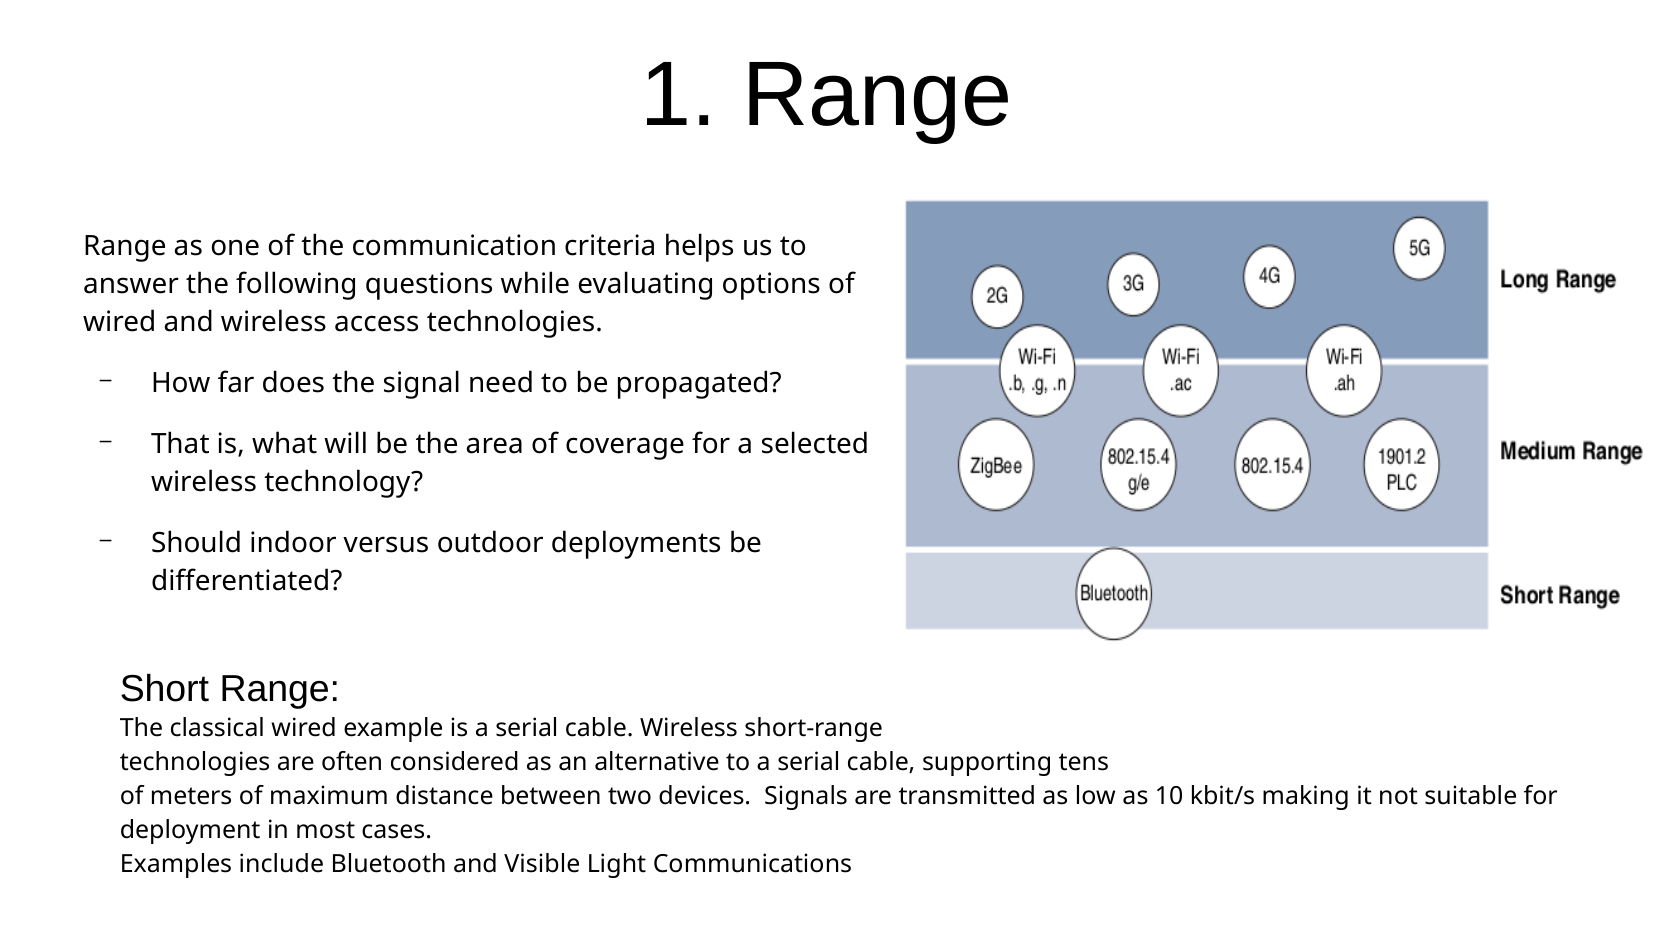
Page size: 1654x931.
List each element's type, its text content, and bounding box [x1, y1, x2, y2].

list Range as one of the communication criteria helps us to answer the following questions while evaluating options of wired and wireless access technologies. How far does the signal need to be propagated? That is, what will be the area of coverage for a selected wireless technology? Should indoor versus outdoor deployments be differentiated? [15, 225, 874, 601]
title 1. Range [82, 37, 1571, 151]
picture [900, 194, 1654, 646]
text_box Short Range: The classical wired example is a serial cable. Wireless short-range technologies are often considered as an alternative to a serial cable, supporting tens of meters of maximum distance between two devices. Signals are transmitted as low as 10 kbit/s making it not suitable for deployment in most cases. Examples include Bluetooth and Visible Light Communications [105, 660, 1651, 931]
